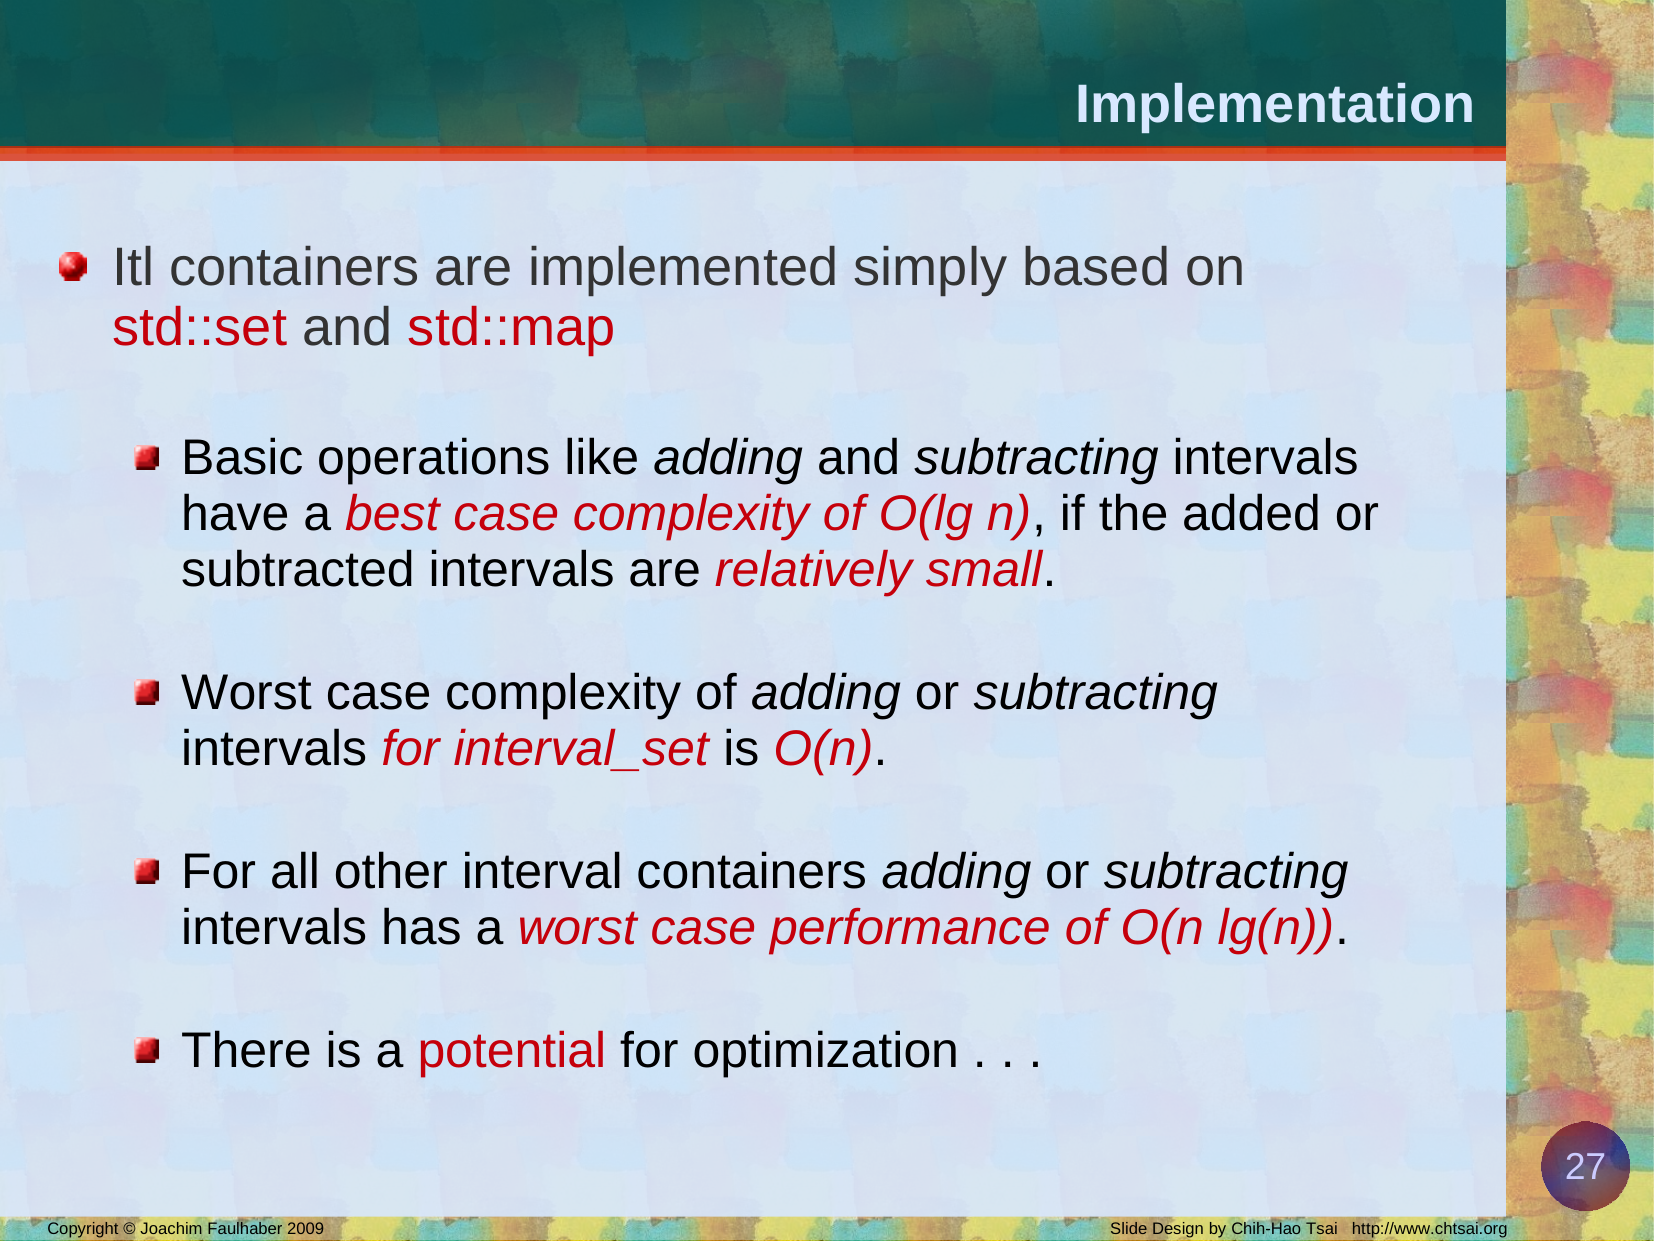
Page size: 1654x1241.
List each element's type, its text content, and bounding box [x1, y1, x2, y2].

list Itl containers are implemented simply based on std::set and std::map Basic operations like adding and subtracting intervals have a best case complexity of O(lg n), if the added or subtracted intervals are relatively small. Worst case complexity of adding or subtracting intervals for interval_set is O(n). For all other interval containers adding or subtracting intervals has a worst case performance of O(n lg(n)). There is a potential for optimization . . . [59, 236, 1418, 1182]
title Implementation [29, 59, 1477, 148]
